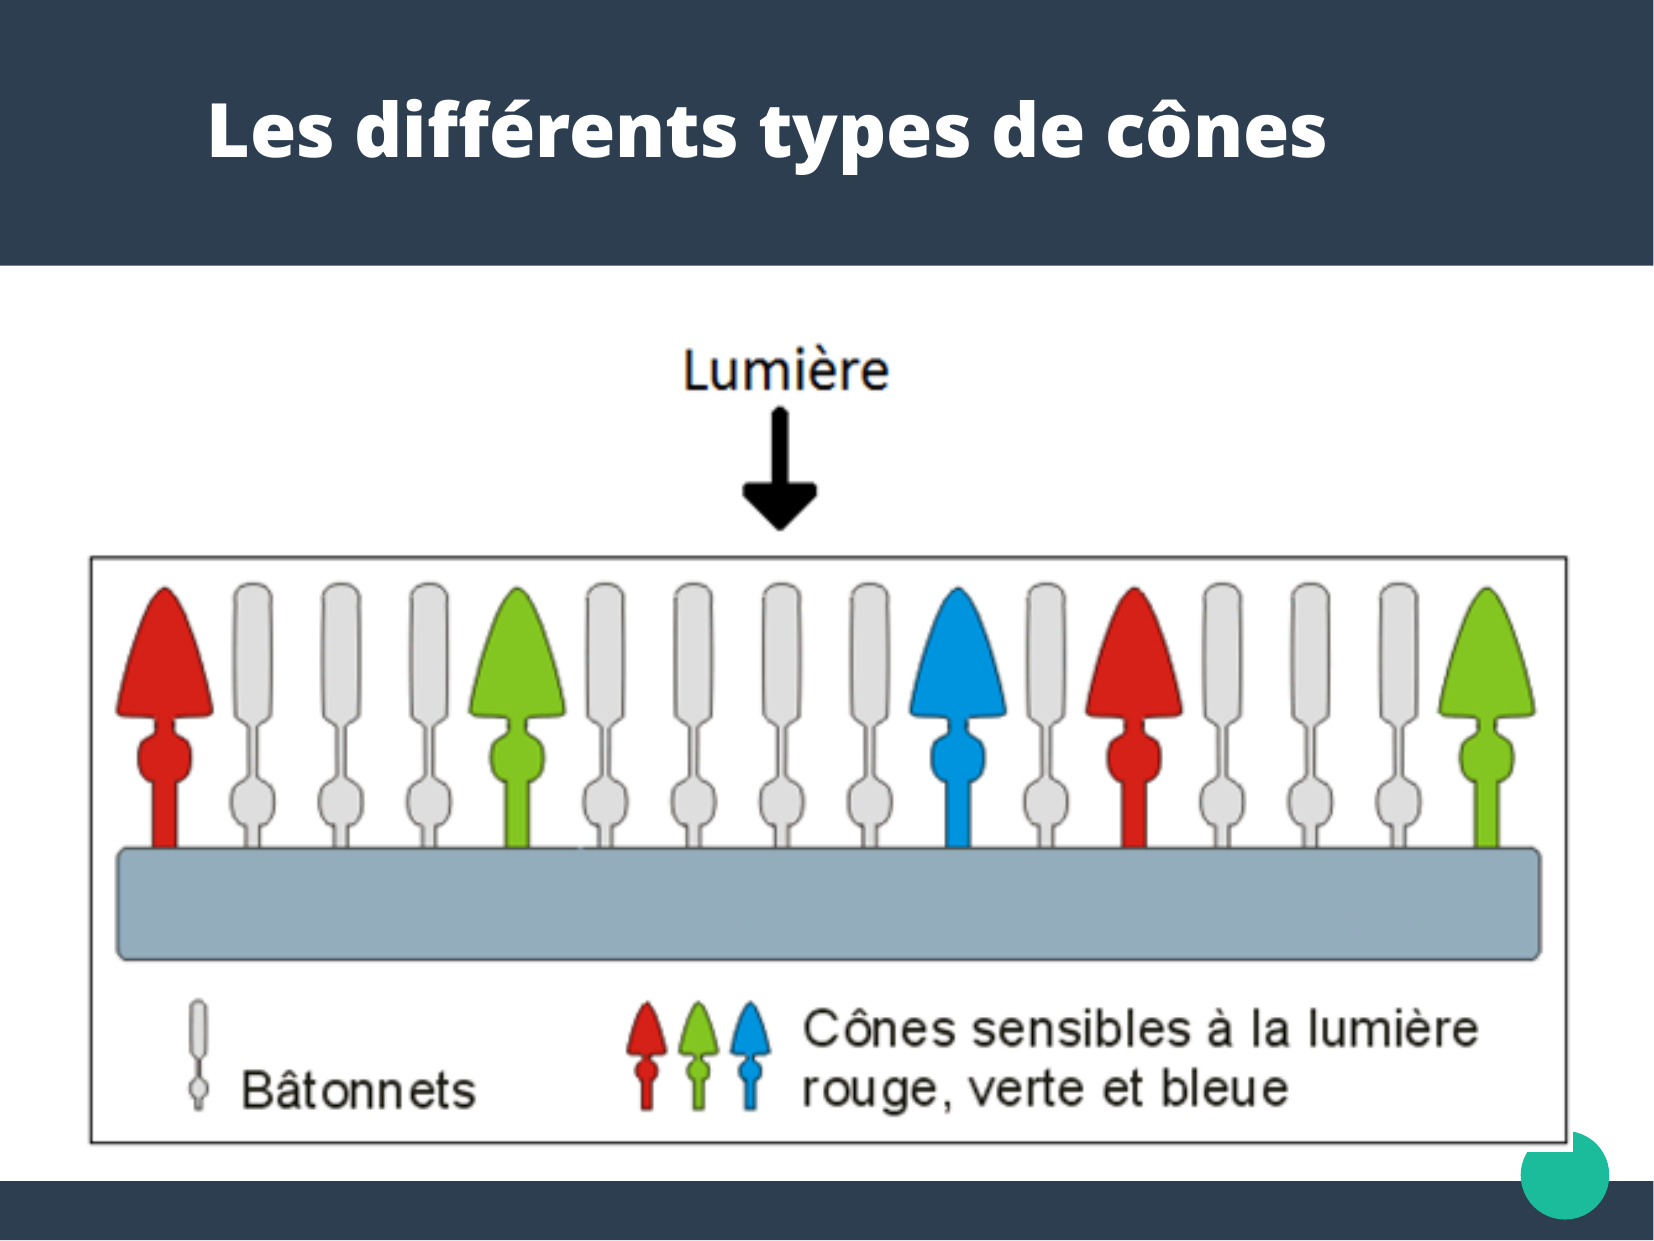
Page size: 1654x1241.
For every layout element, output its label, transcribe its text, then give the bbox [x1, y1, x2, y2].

picture [81, 324, 1573, 1152]
title Les différents types de cônes [59, 49, 1595, 207]
